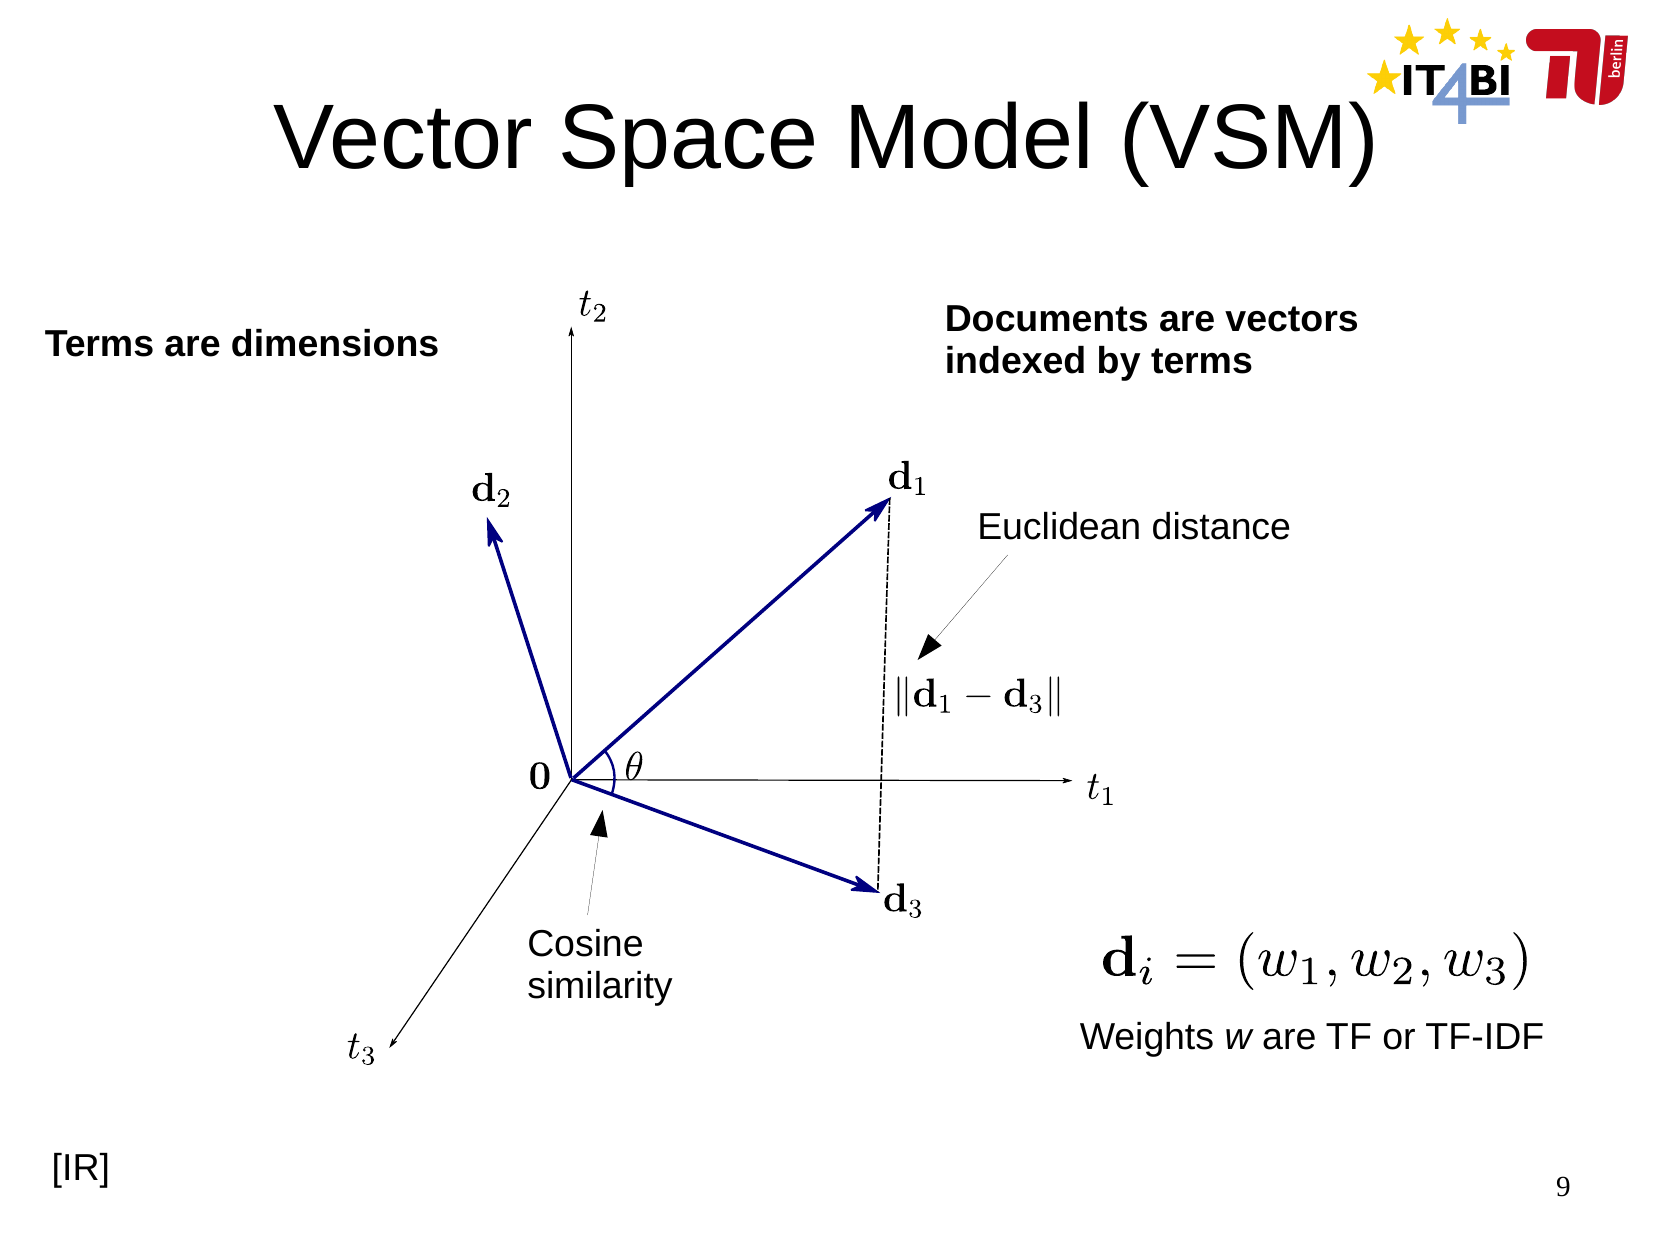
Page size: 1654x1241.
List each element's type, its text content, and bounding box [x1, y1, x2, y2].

picture [1526, 29, 1628, 105]
text_box Cosine similarity [512, 915, 708, 1014]
title Vector Space Model (VSM) [82, 49, 1571, 226]
text_box [1100, 932, 1533, 991]
picture [1367, 18, 1515, 49]
text_box [IR] [36, 1139, 126, 1197]
picture [347, 290, 1113, 1066]
text_box Terms are dimensions [30, 315, 455, 374]
text_box Euclidean distance [962, 498, 1307, 556]
text_box Weights w are TF or TF-IDF [1065, 1008, 1561, 1066]
text_box Documents are vectors indexed by terms [930, 290, 1381, 392]
